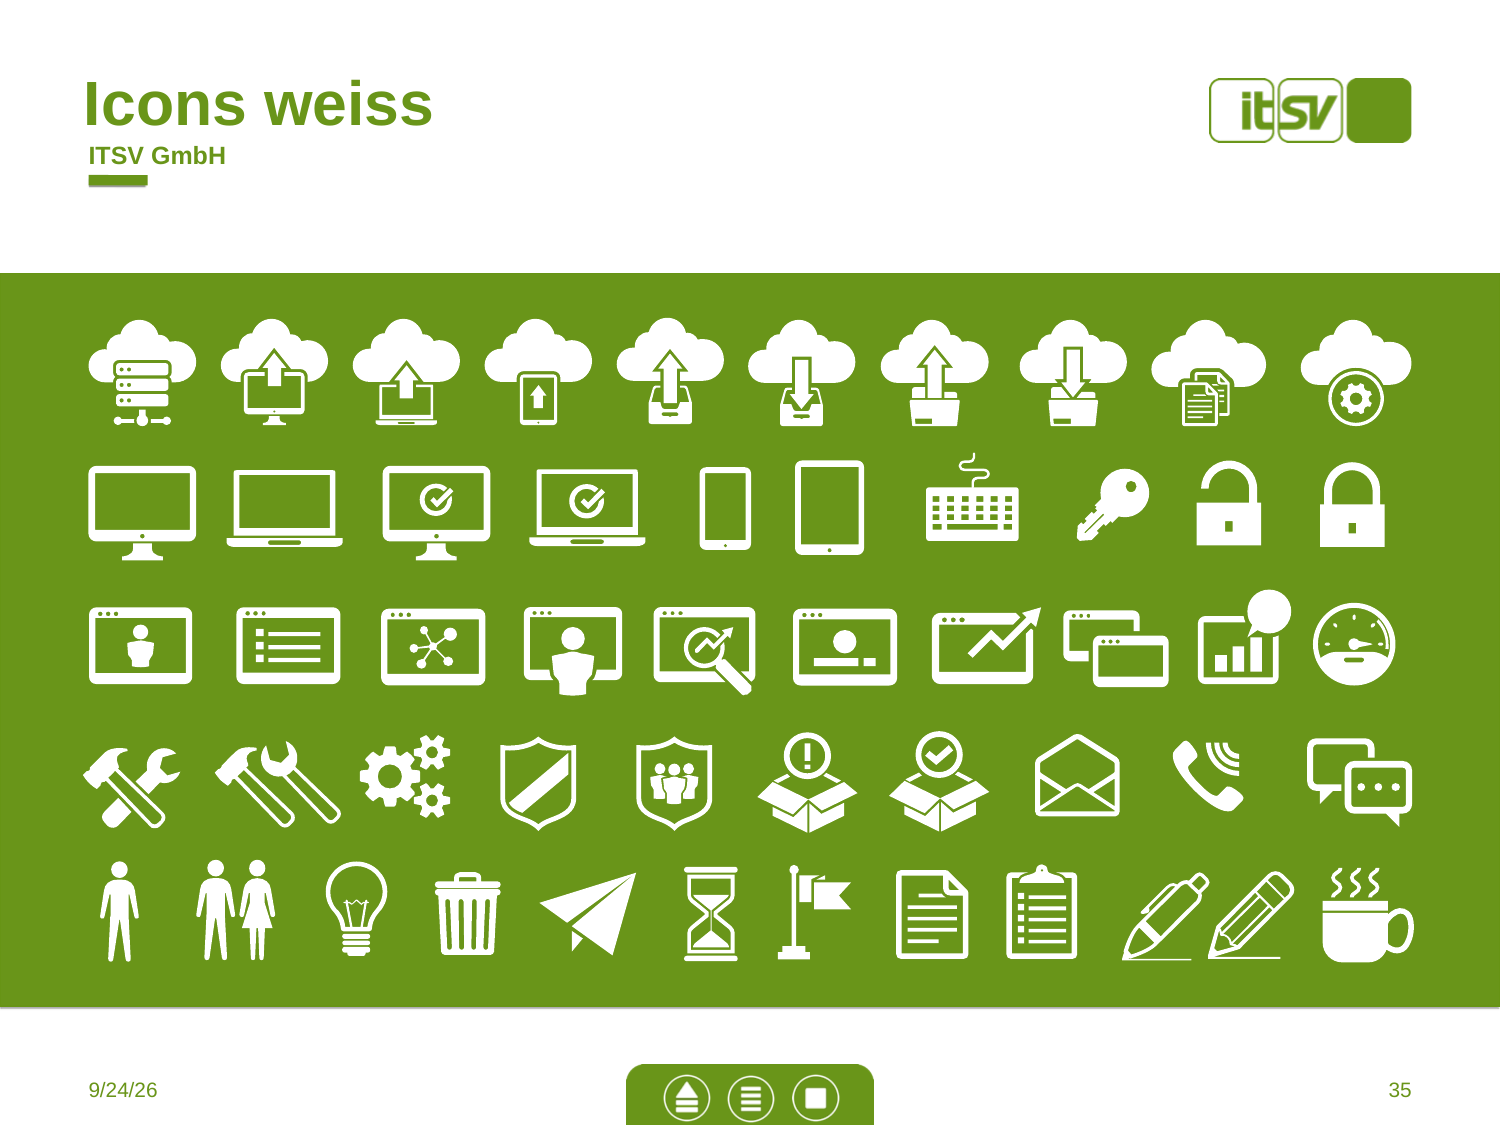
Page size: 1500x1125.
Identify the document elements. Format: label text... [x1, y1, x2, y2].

picture [1209, 78, 1412, 143]
slide_number 2/24/20 [88, 1076, 425, 1115]
text_box [0, 273, 1500, 1006]
slide_number <number> [1074, 1076, 1412, 1115]
title Icons weiss [83, 62, 1187, 139]
picture [626, 1064, 874, 1125]
